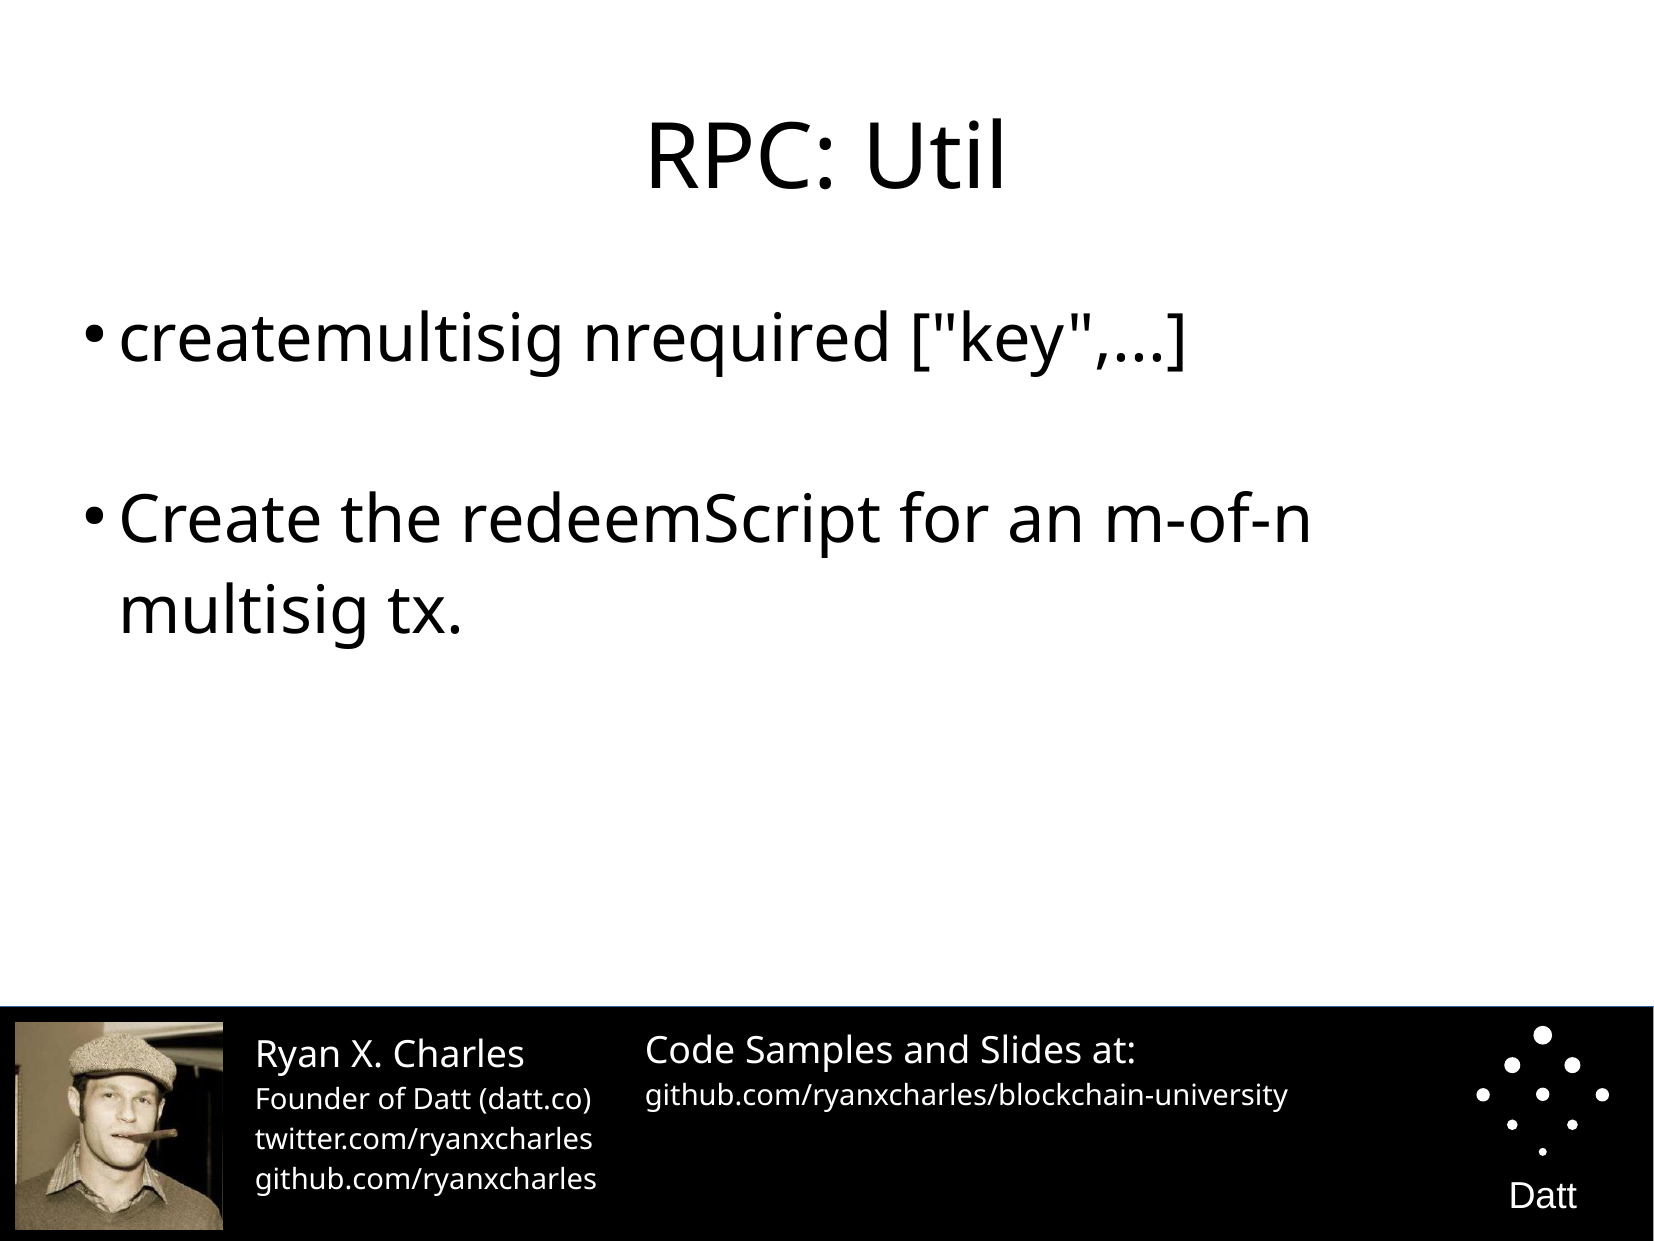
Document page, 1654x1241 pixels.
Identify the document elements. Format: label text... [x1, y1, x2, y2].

text_box Ryan X. Charles Founder of Datt (datt.co) twitter.com/ryanxcharles github.com/ryanxcharles [240, 1020, 976, 1241]
subtitle createmultisig nrequired ["key",...] Create the redeemScript for an m-of-n multisig tx. [82, 290, 1571, 1006]
picture [15, 1022, 223, 1231]
picture [1475, 1023, 1611, 1159]
text_box Code Samples and Slides at: github.com/ryanxcharles/blockchain-university [630, 1015, 1403, 1156]
text_box [0, 1006, 1654, 1241]
text_box Datt [1452, 1167, 1633, 1241]
title RPC: Util [82, 49, 1571, 257]
